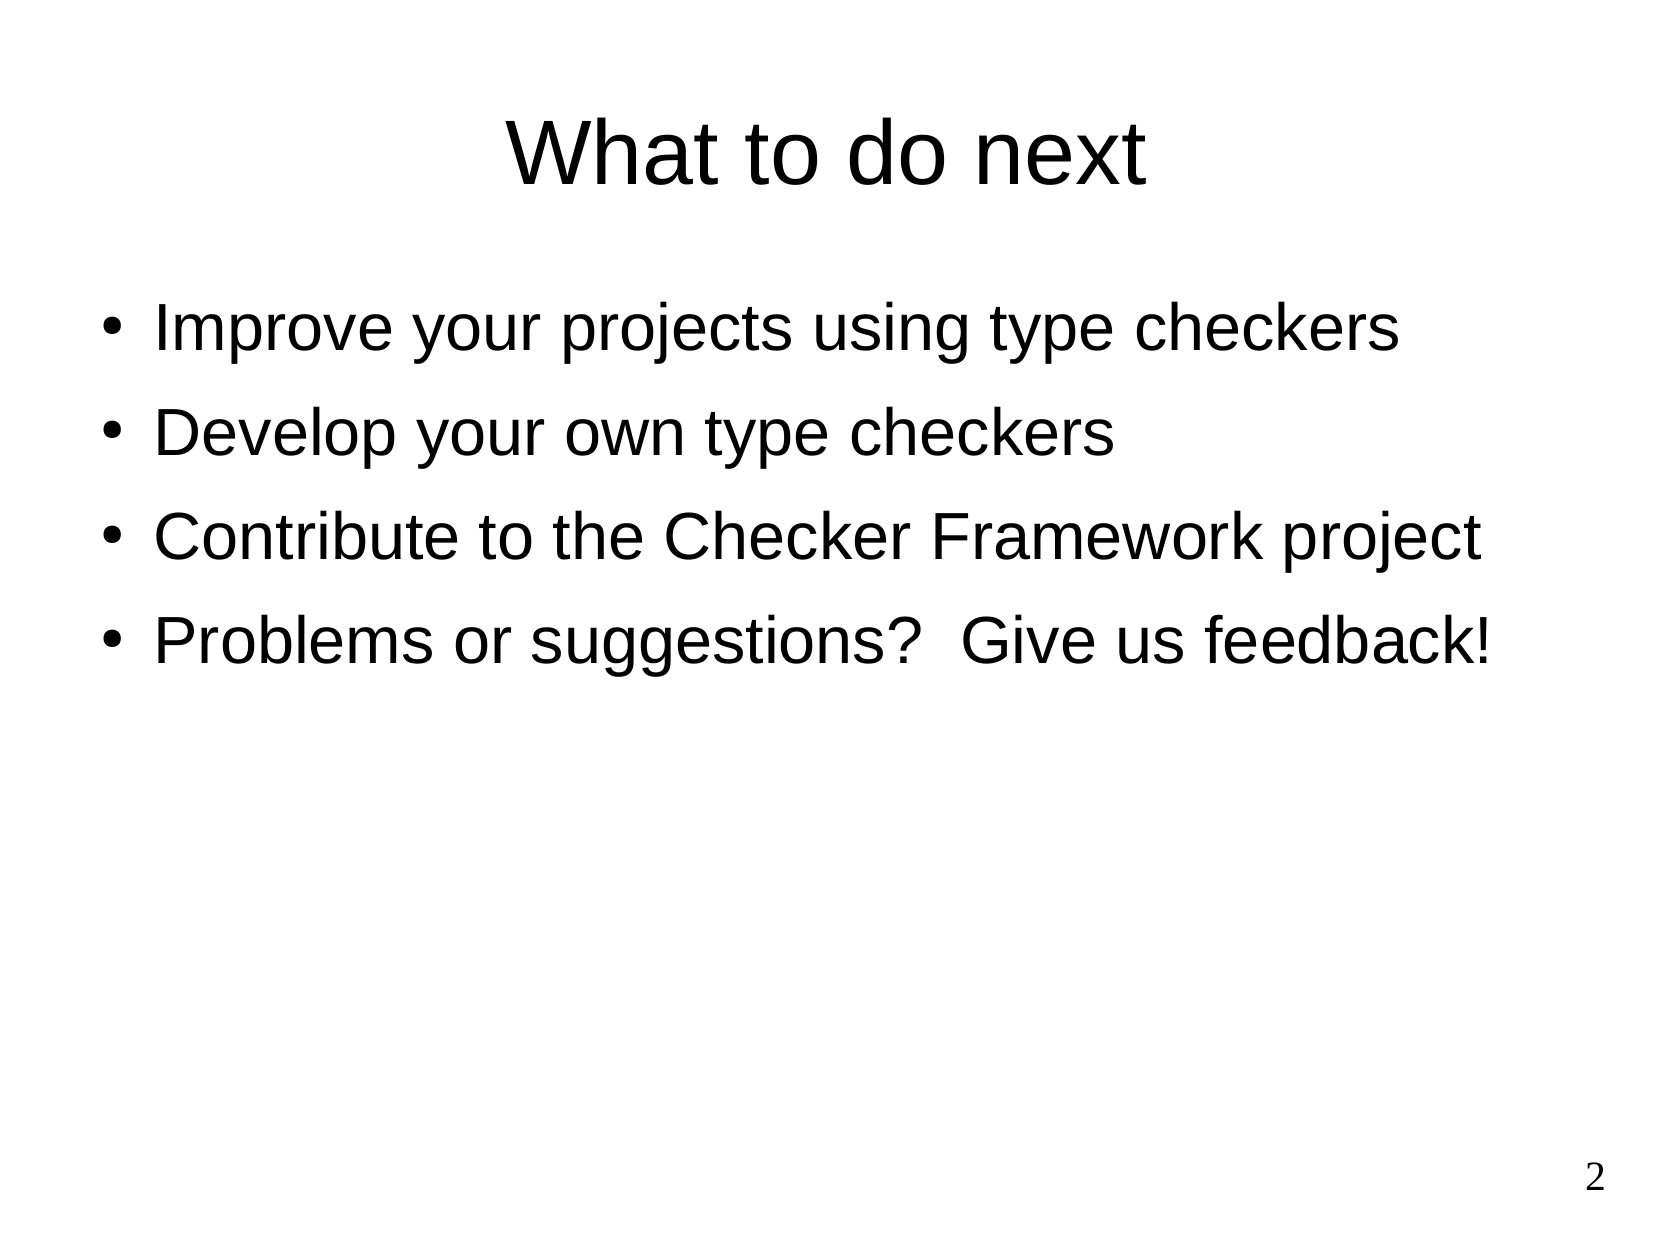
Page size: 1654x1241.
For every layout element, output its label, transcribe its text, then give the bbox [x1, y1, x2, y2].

title What to do next [82, 56, 1571, 250]
list Improve your projects using type checkers Develop your own type checkers Contribute to the Checker Framework project Problems or suggestions? Give us feedback! [82, 290, 1571, 1094]
